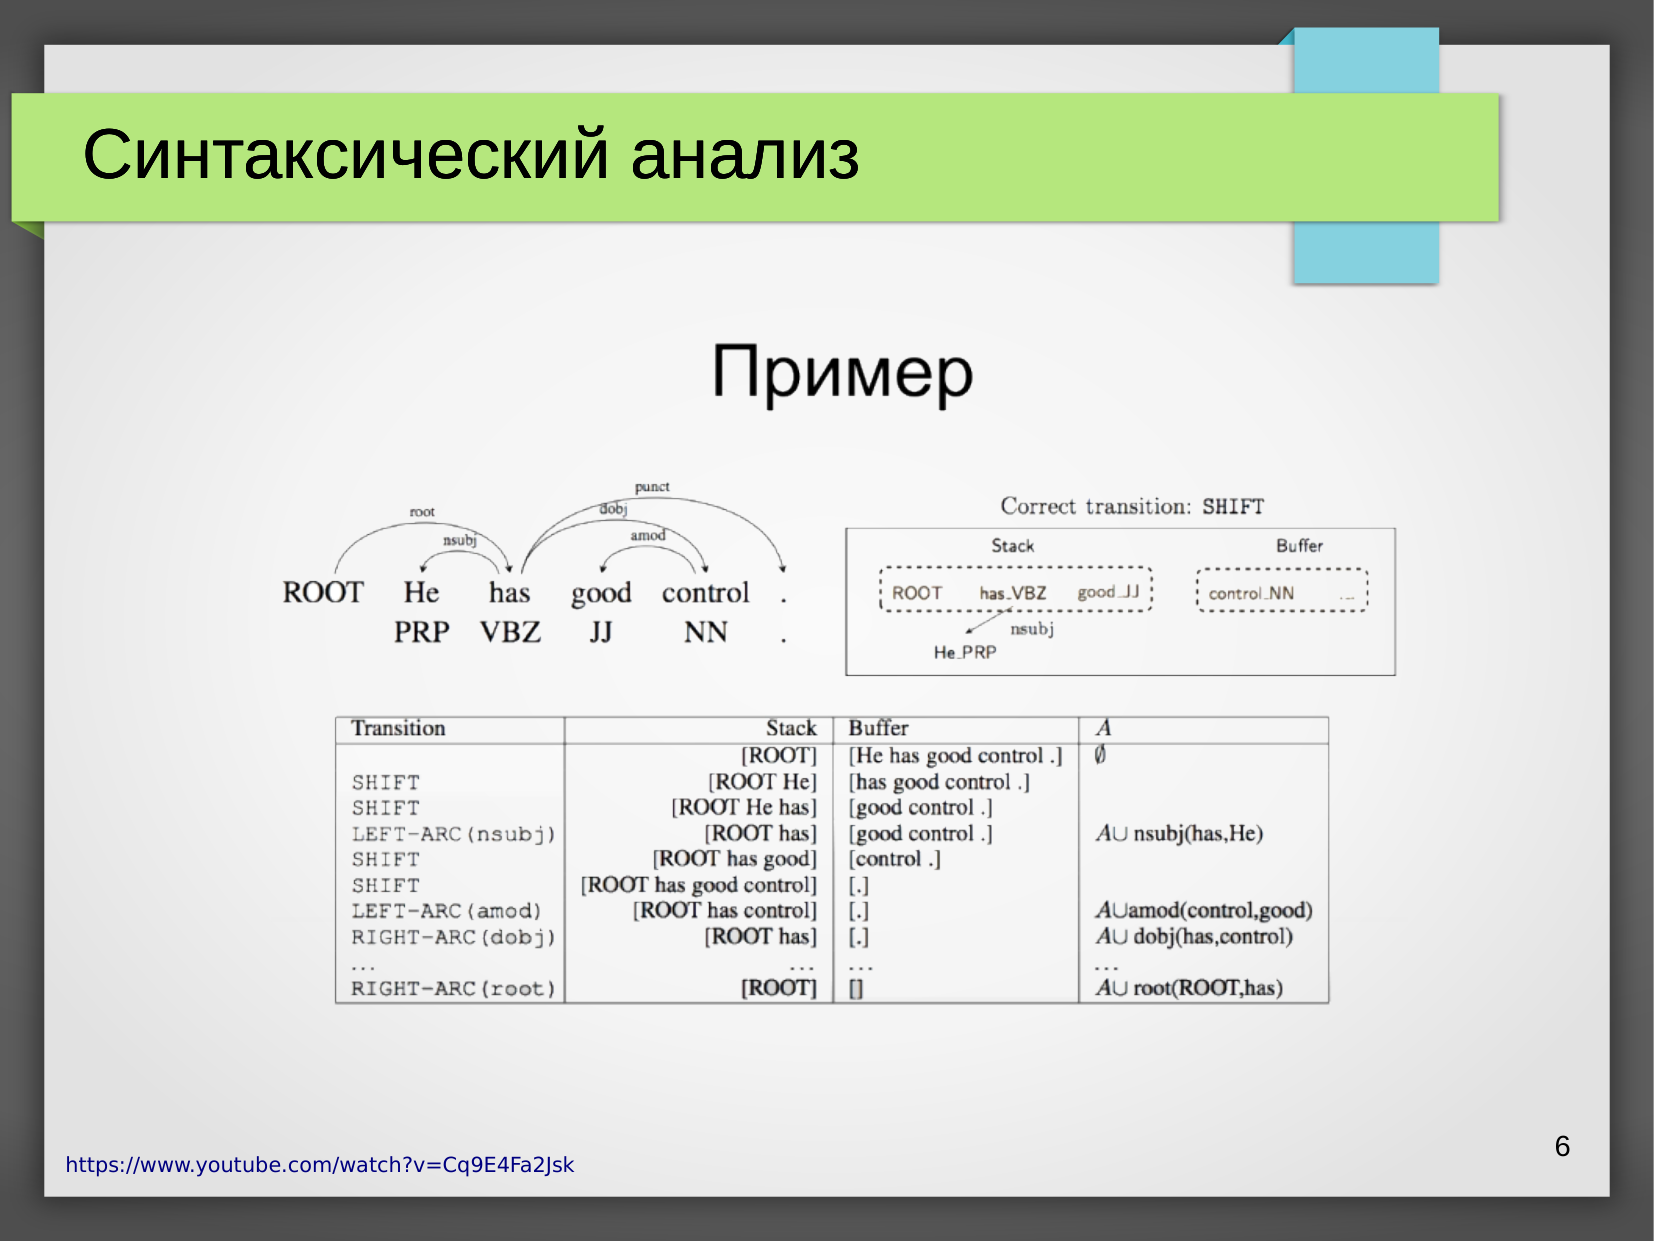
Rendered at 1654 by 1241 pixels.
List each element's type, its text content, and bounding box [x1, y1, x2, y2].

picture [0, 0, 1654, 1241]
text_box https://www.youtube.com/watch?v=Cq9E4Fa2Jsk [50, 1145, 615, 1185]
title Синтаксический анализ [82, 114, 993, 194]
